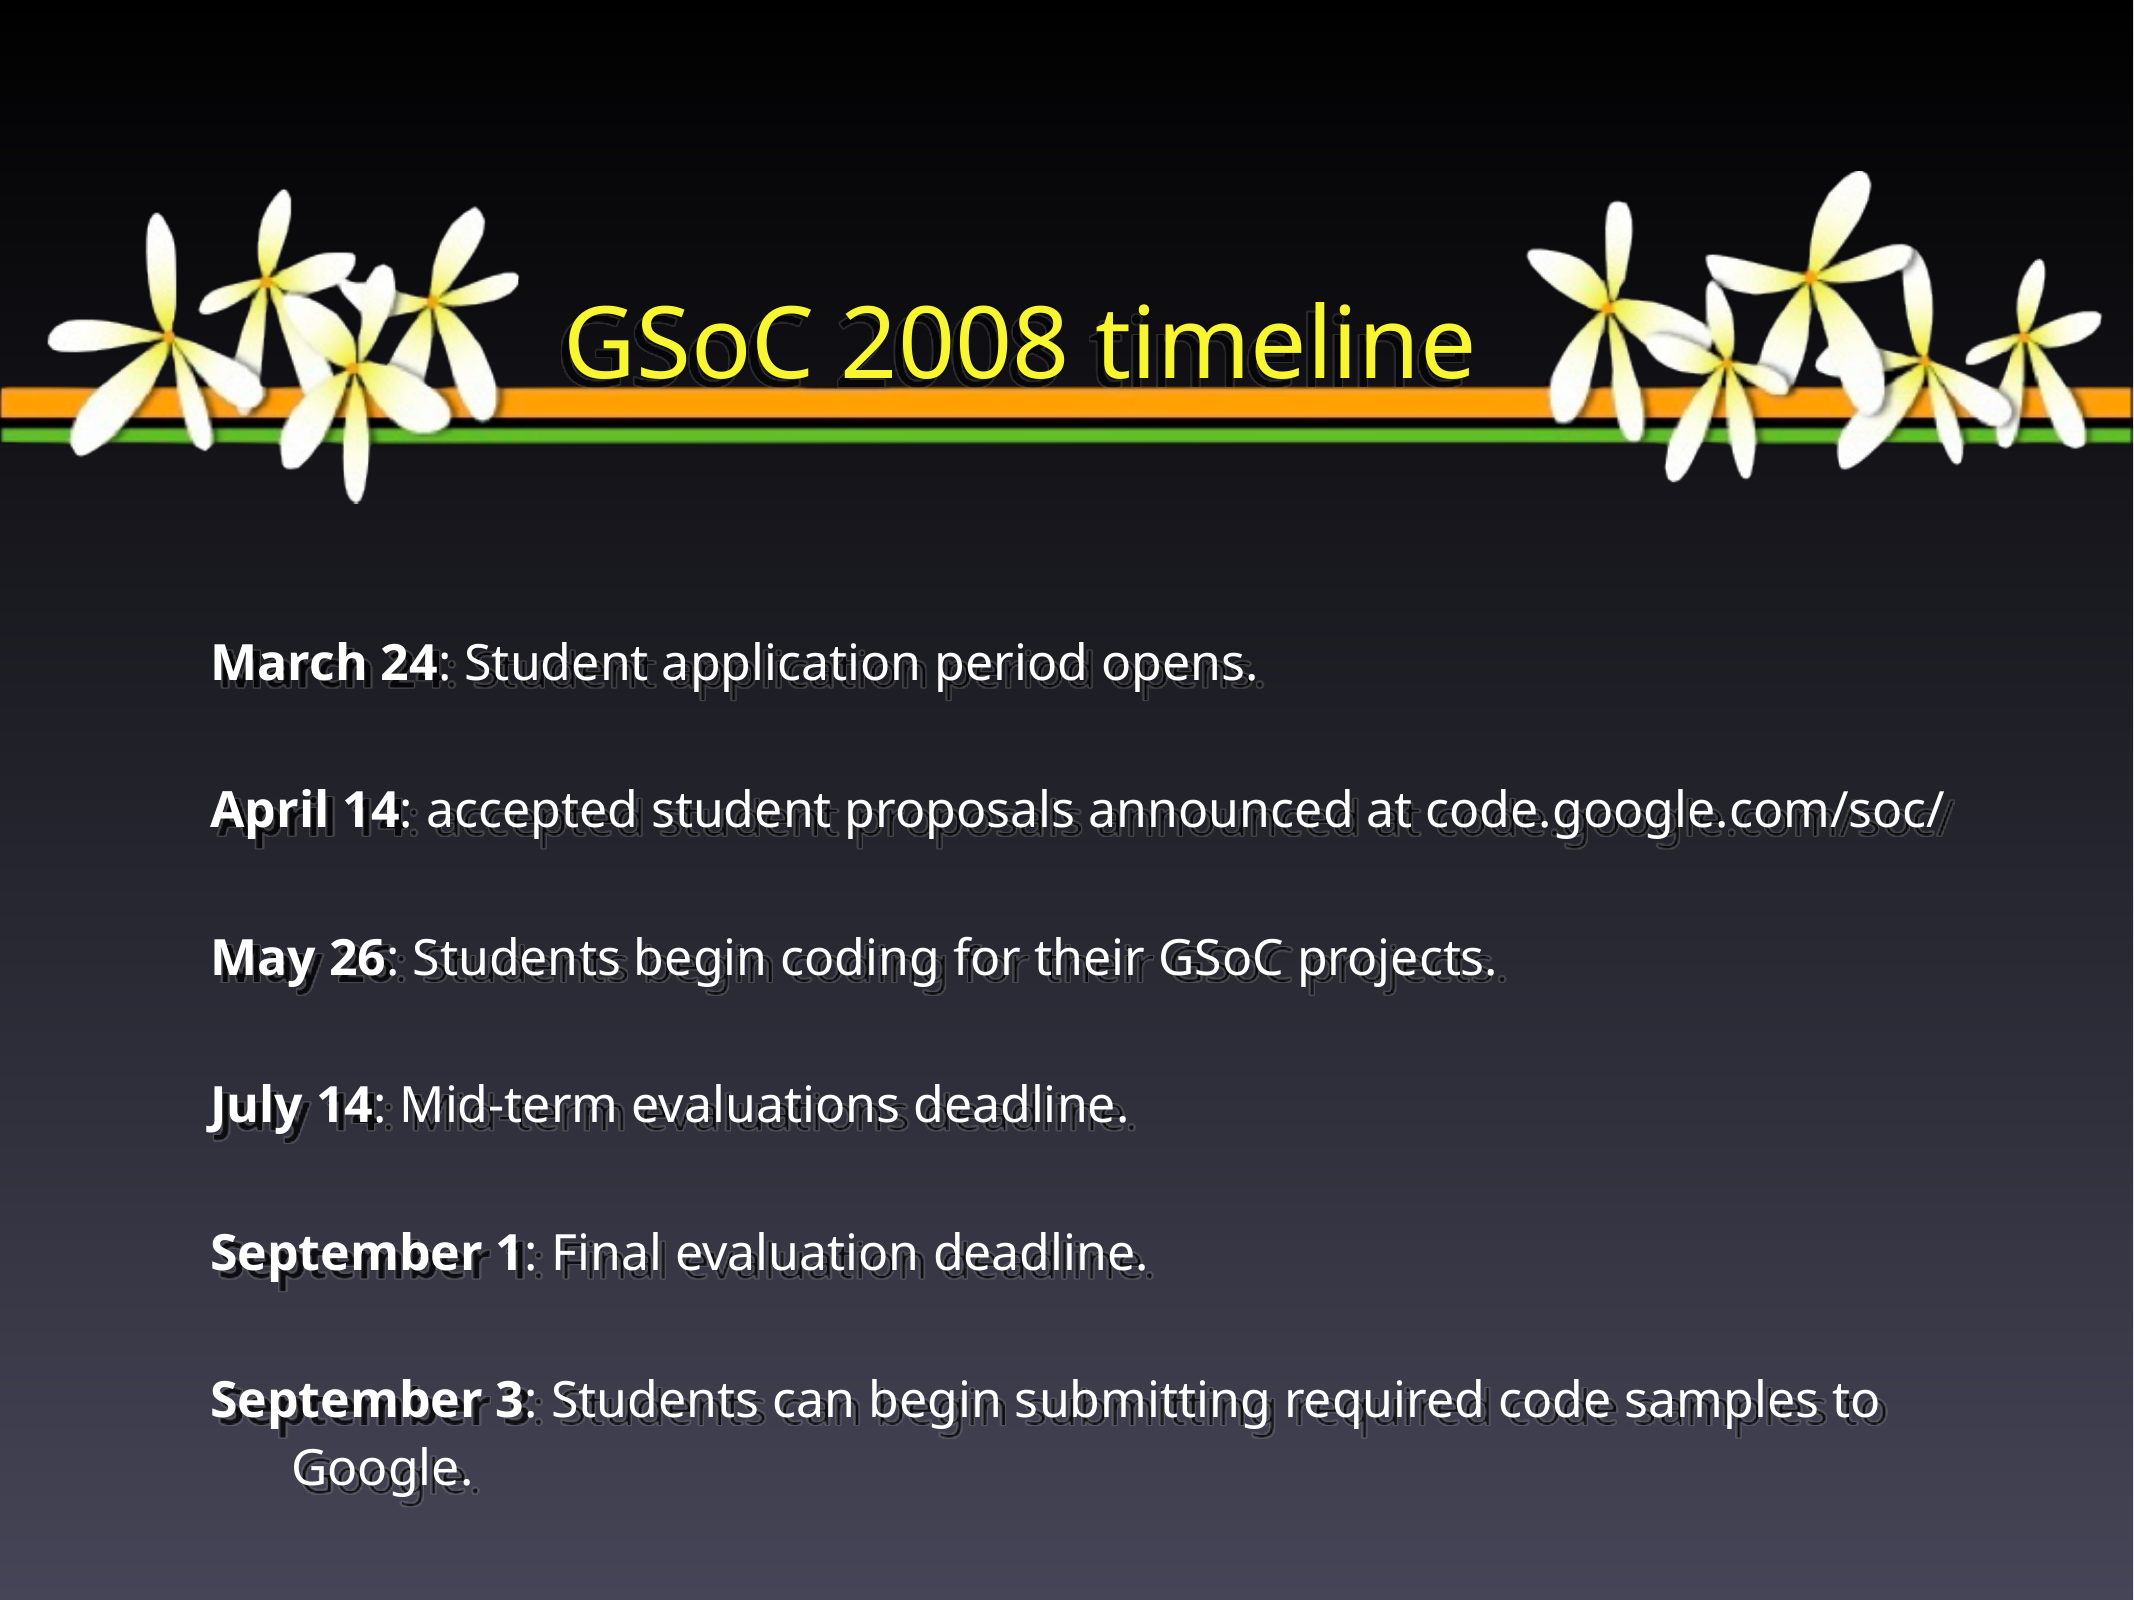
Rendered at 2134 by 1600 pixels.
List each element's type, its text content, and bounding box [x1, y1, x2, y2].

picture [1880, 171, 2133, 504]
title GSoC 2008 timeline [162, 139, 1880, 540]
picture [0, 171, 162, 504]
list March 24: Student application period opens. April 14: accepted student proposals announced at code.google.com/soc/ May 26: Students begin coding for their GSoC projects. July 14: Mid-term evaluations deadline. September 1: Final evaluation deadline. September 3: Students can begin submitting required code samples to Google. [149, 618, 1982, 1497]
